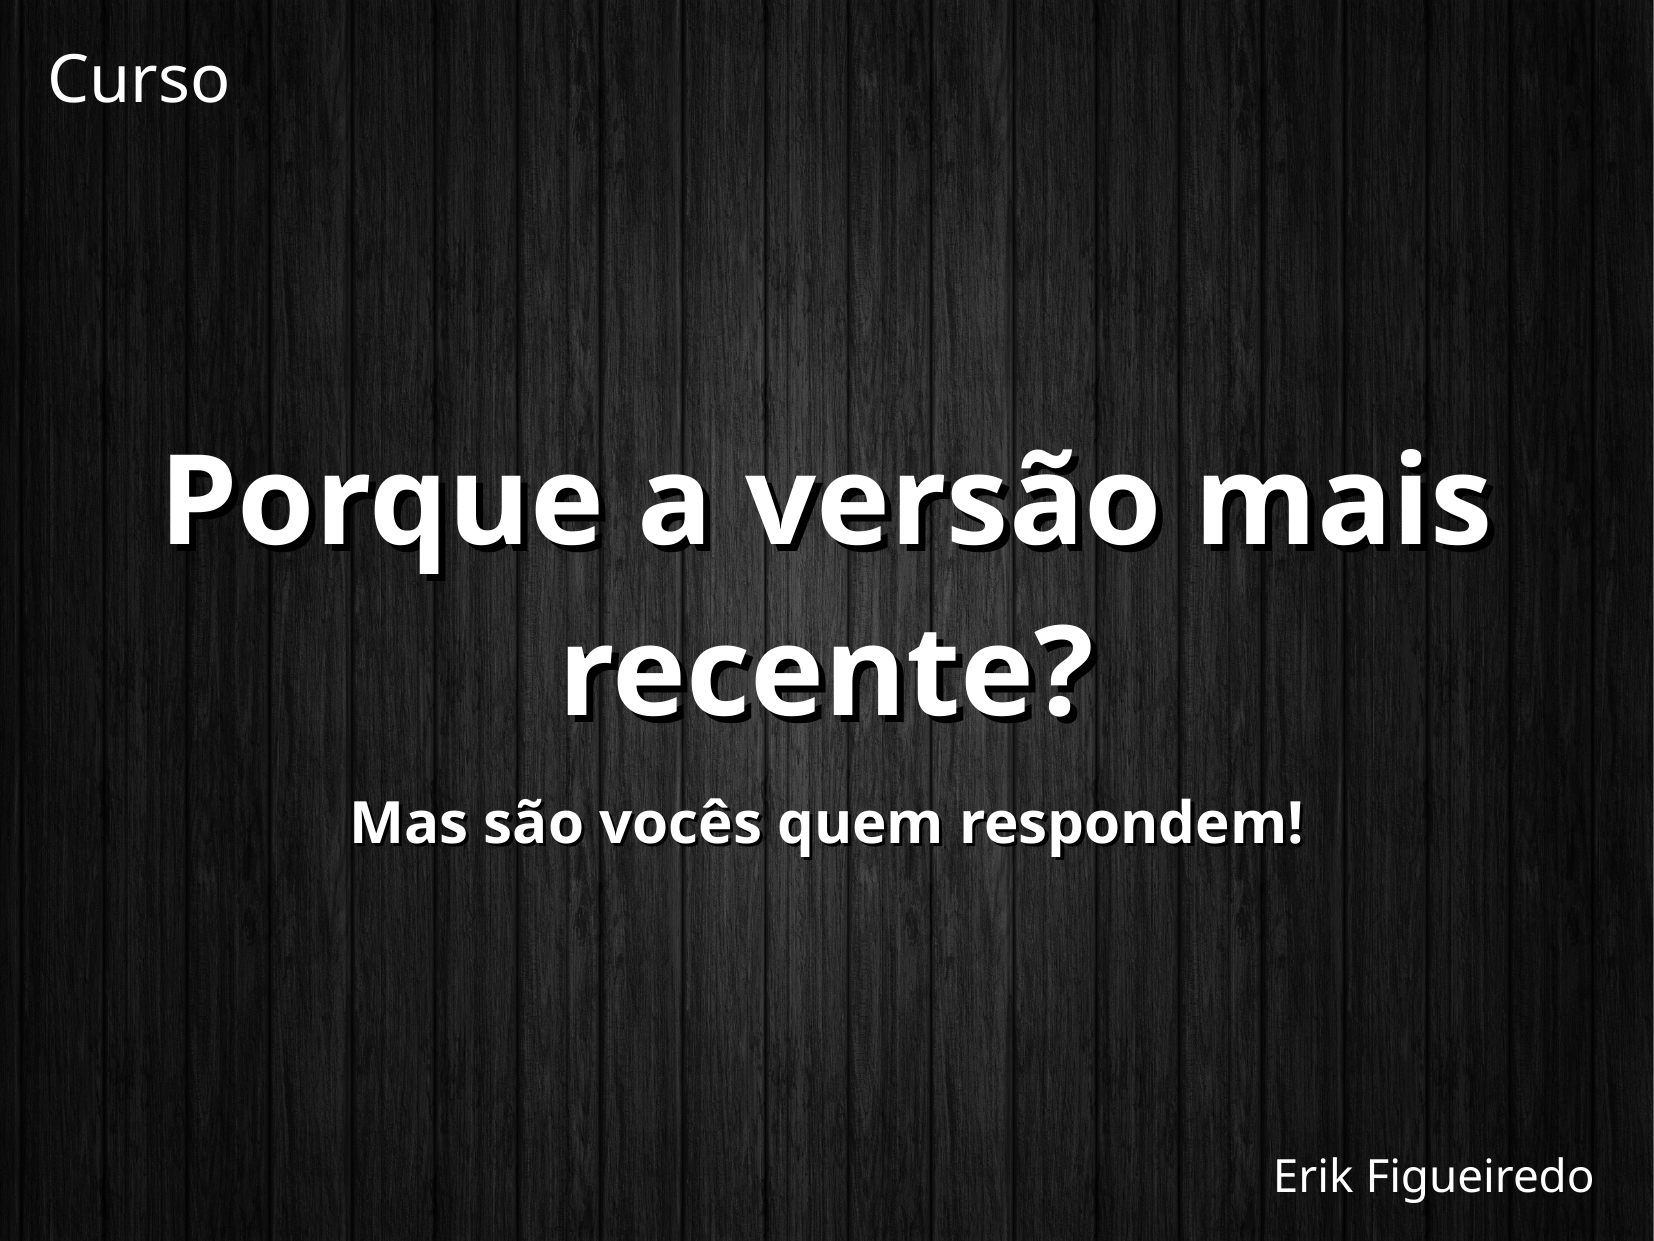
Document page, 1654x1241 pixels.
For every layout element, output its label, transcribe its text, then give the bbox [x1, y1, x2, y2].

text_box Curso [47, 35, 1087, 119]
text_box Erik Figueiredo [768, 1133, 1595, 1217]
picture [0, 0, 1654, 1241]
list Porque a versão mais recente? Mas são vocês quem respondem! [82, 153, 1571, 1119]
